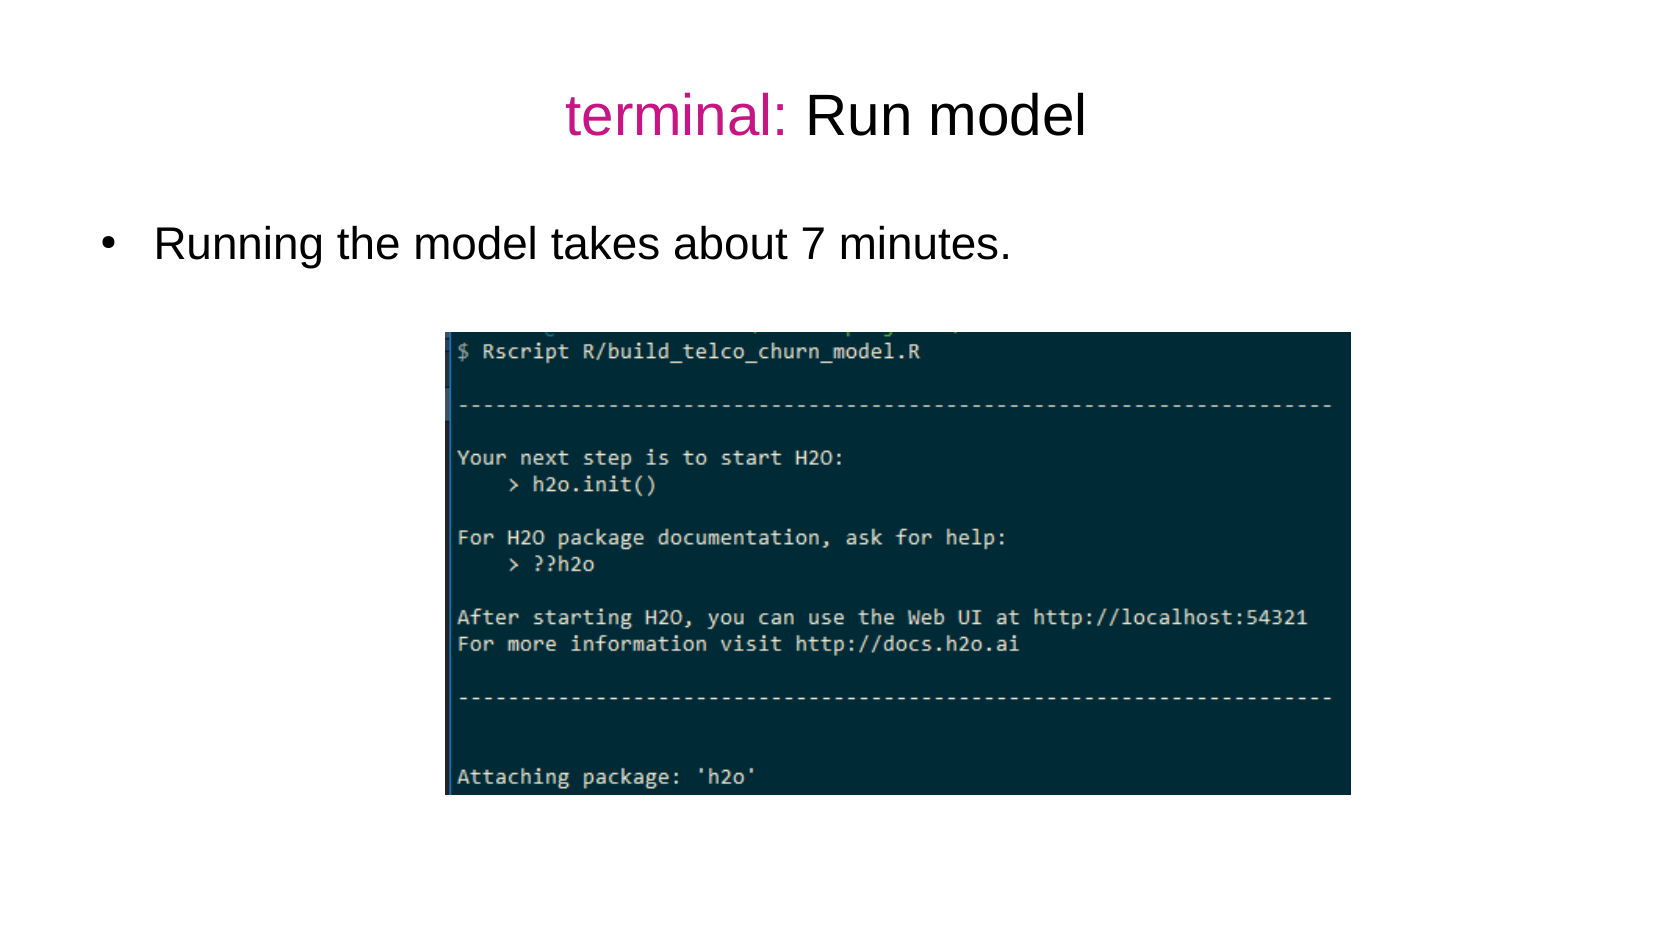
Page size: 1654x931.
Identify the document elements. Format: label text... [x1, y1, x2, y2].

picture [658, 529, 668, 544]
picture [758, 614, 768, 624]
picture [1173, 609, 1181, 624]
picture [471, 454, 493, 464]
picture [1048, 610, 1056, 624]
picture [608, 614, 618, 624]
picture [509, 640, 544, 651]
picture [884, 635, 894, 651]
picture [596, 481, 606, 491]
picture [1223, 610, 1231, 624]
picture [633, 773, 643, 784]
picture [508, 348, 518, 358]
picture [846, 534, 856, 544]
picture [758, 348, 768, 358]
picture [1210, 614, 1219, 624]
picture [771, 614, 781, 624]
picture [533, 476, 543, 491]
picture [673, 635, 680, 651]
picture [648, 476, 654, 496]
picture [972, 610, 981, 624]
picture [696, 348, 707, 358]
picture [746, 454, 756, 464]
picture [647, 343, 656, 358]
picture [559, 481, 570, 491]
picture [608, 454, 632, 469]
picture [534, 614, 543, 624]
picture [710, 343, 718, 358]
picture [483, 344, 494, 358]
picture [821, 451, 833, 464]
picture [596, 343, 631, 360]
picture [696, 534, 706, 544]
picture [946, 635, 956, 651]
list Running the model takes about 7 minutes. [82, 217, 1571, 758]
picture [497, 348, 505, 358]
picture [735, 348, 745, 358]
picture [621, 768, 632, 783]
picture [1010, 610, 1019, 624]
picture [735, 635, 743, 651]
picture [572, 610, 593, 624]
picture [483, 770, 493, 784]
picture [547, 610, 556, 624]
picture [821, 637, 831, 651]
picture [697, 454, 707, 464]
picture [596, 529, 607, 544]
picture [548, 556, 568, 571]
picture [596, 451, 606, 464]
picture [583, 344, 595, 358]
picture [797, 534, 818, 544]
picture [885, 343, 893, 358]
picture [946, 529, 956, 544]
picture [471, 640, 494, 651]
picture [1060, 610, 1083, 629]
picture [722, 640, 732, 651]
picture [910, 534, 933, 544]
picture [834, 614, 845, 624]
picture [459, 770, 469, 783]
picture [683, 451, 693, 464]
picture [709, 534, 743, 544]
picture [471, 609, 482, 624]
picture [634, 343, 643, 358]
picture [860, 610, 868, 624]
picture [458, 343, 469, 361]
picture [497, 454, 507, 464]
picture [722, 770, 731, 784]
picture [471, 770, 480, 784]
picture [1034, 609, 1044, 624]
picture [511, 559, 518, 571]
picture [1184, 609, 1194, 624]
picture [558, 534, 593, 549]
picture [797, 451, 807, 464]
picture [572, 635, 580, 651]
picture [908, 609, 945, 624]
picture [536, 556, 543, 571]
picture [583, 773, 618, 788]
picture [960, 637, 969, 651]
picture [583, 640, 593, 651]
picture [859, 635, 868, 652]
picture [984, 534, 995, 549]
picture [973, 529, 981, 544]
picture [647, 610, 682, 624]
picture [1098, 609, 1106, 625]
picture [771, 531, 781, 544]
picture [708, 768, 718, 783]
picture [459, 531, 468, 544]
picture [445, 332, 450, 796]
picture [822, 614, 831, 624]
picture [1273, 610, 1282, 624]
picture [660, 454, 668, 464]
picture [533, 531, 545, 544]
picture [672, 534, 693, 544]
picture [684, 640, 706, 651]
picture [521, 768, 531, 783]
picture [484, 610, 493, 624]
picture [834, 640, 845, 655]
picture [996, 640, 1006, 651]
picture [621, 614, 632, 629]
picture [596, 635, 606, 651]
picture [708, 614, 743, 629]
picture [559, 345, 568, 358]
picture [1010, 635, 1018, 651]
picture [771, 451, 781, 464]
picture [458, 451, 469, 464]
picture [959, 610, 970, 624]
picture [546, 640, 557, 651]
picture [796, 635, 806, 651]
picture [897, 640, 919, 651]
picture [609, 481, 618, 491]
picture [722, 451, 743, 464]
picture [495, 773, 518, 784]
picture [884, 614, 895, 624]
picture [760, 635, 768, 651]
picture [797, 348, 818, 358]
picture [535, 768, 542, 784]
picture [546, 477, 557, 491]
picture [646, 773, 670, 788]
picture [959, 534, 970, 544]
picture [622, 478, 631, 491]
title terminal: Run model [82, 37, 1571, 193]
picture [923, 640, 931, 651]
picture [1123, 609, 1131, 624]
picture [785, 529, 793, 544]
picture [584, 454, 593, 464]
picture [496, 614, 519, 624]
picture [597, 614, 606, 624]
picture [635, 478, 640, 489]
picture [734, 773, 745, 784]
picture [721, 348, 731, 358]
picture [1159, 614, 1169, 624]
picture [658, 343, 668, 358]
picture [809, 637, 818, 651]
picture [860, 529, 882, 544]
picture [521, 454, 544, 464]
picture [609, 640, 656, 651]
picture [1198, 614, 1208, 624]
picture [758, 534, 768, 544]
picture [1298, 610, 1308, 624]
picture [584, 560, 595, 571]
picture [771, 343, 781, 358]
picture [1248, 610, 1271, 624]
picture [658, 637, 668, 651]
picture [809, 614, 818, 624]
picture [996, 614, 1006, 624]
picture [459, 637, 468, 650]
picture [558, 614, 568, 624]
picture [608, 534, 618, 544]
picture [784, 614, 793, 624]
picture [1135, 614, 1156, 624]
picture [621, 534, 645, 549]
picture [522, 348, 532, 358]
picture [760, 454, 770, 464]
picture [472, 534, 494, 544]
picture [971, 640, 983, 651]
picture [747, 640, 756, 651]
picture [534, 343, 543, 358]
picture [746, 531, 756, 544]
picture [1110, 609, 1119, 625]
picture [871, 609, 881, 624]
picture [1285, 610, 1295, 624]
picture [509, 531, 532, 544]
picture [897, 529, 907, 544]
picture [684, 345, 693, 358]
picture [647, 449, 656, 464]
picture [572, 557, 581, 571]
picture [909, 344, 920, 358]
picture [771, 637, 781, 651]
picture [547, 451, 568, 464]
picture [810, 451, 820, 464]
picture [584, 481, 593, 491]
picture [784, 348, 793, 358]
picture [546, 348, 557, 363]
picture [458, 610, 469, 624]
picture [511, 479, 518, 491]
picture [835, 343, 882, 358]
picture [546, 773, 570, 788]
picture [872, 635, 881, 652]
